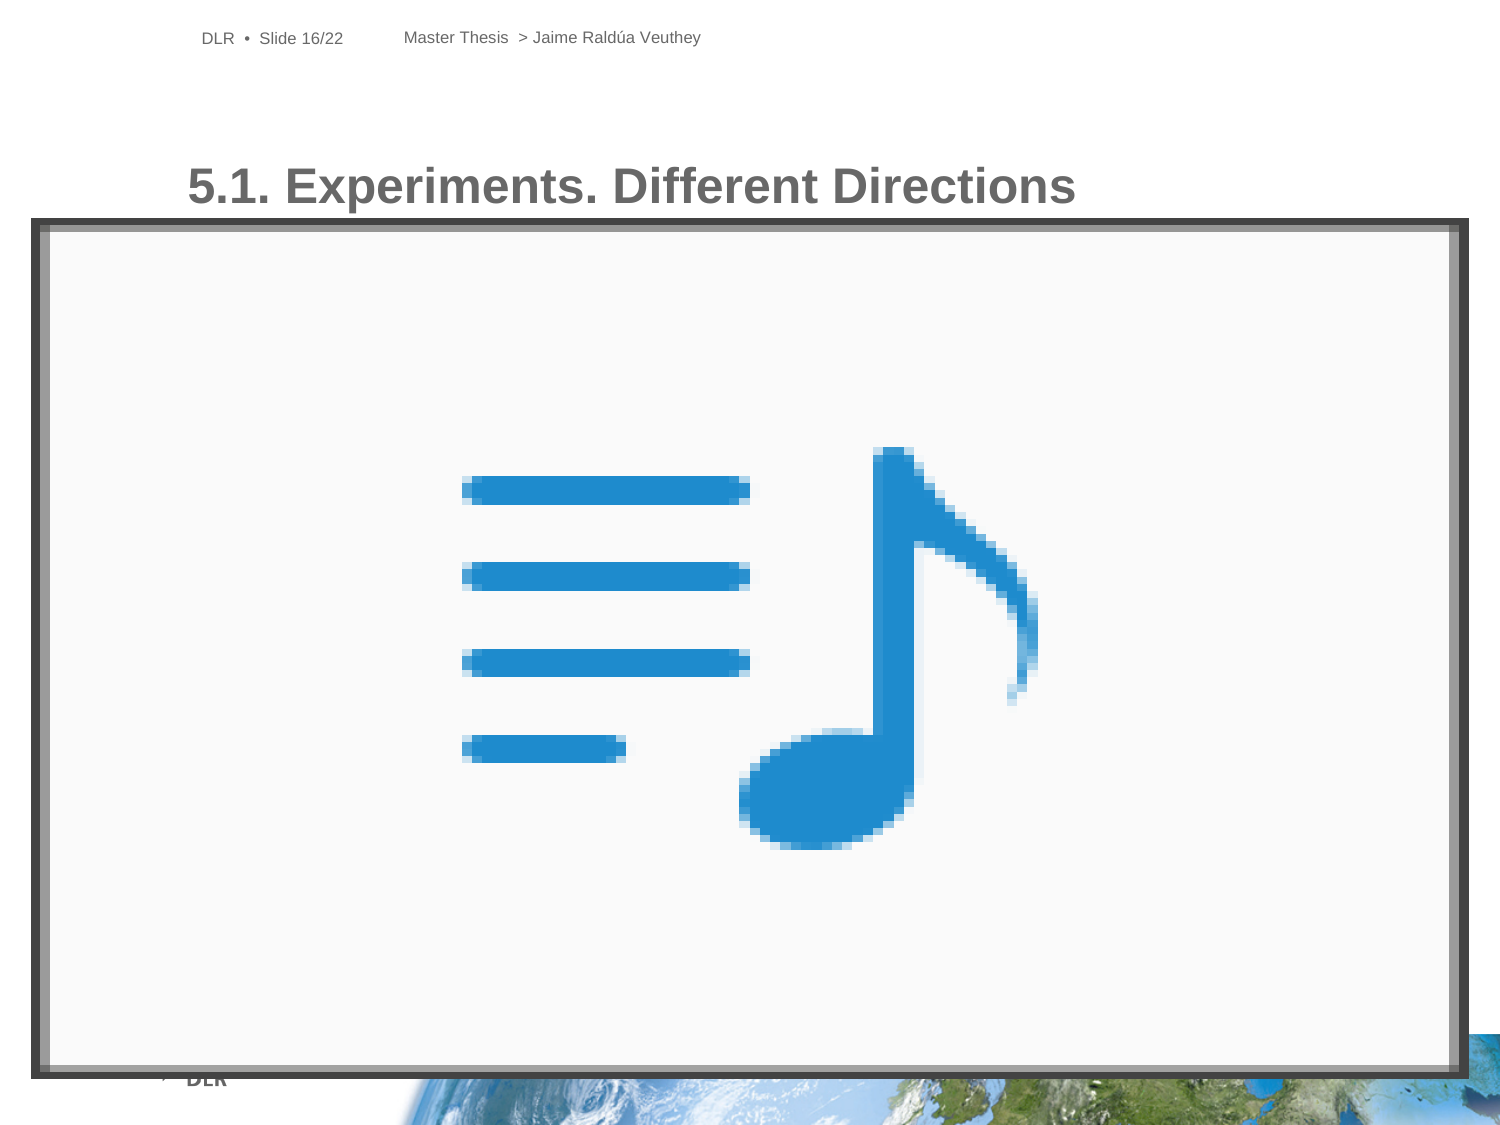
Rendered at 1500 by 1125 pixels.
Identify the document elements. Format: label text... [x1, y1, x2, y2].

title 5.1. Experiments. Different Directions [187, 153, 1392, 217]
picture [0, 1034, 1500, 1125]
text_box [30, 217, 1471, 1081]
